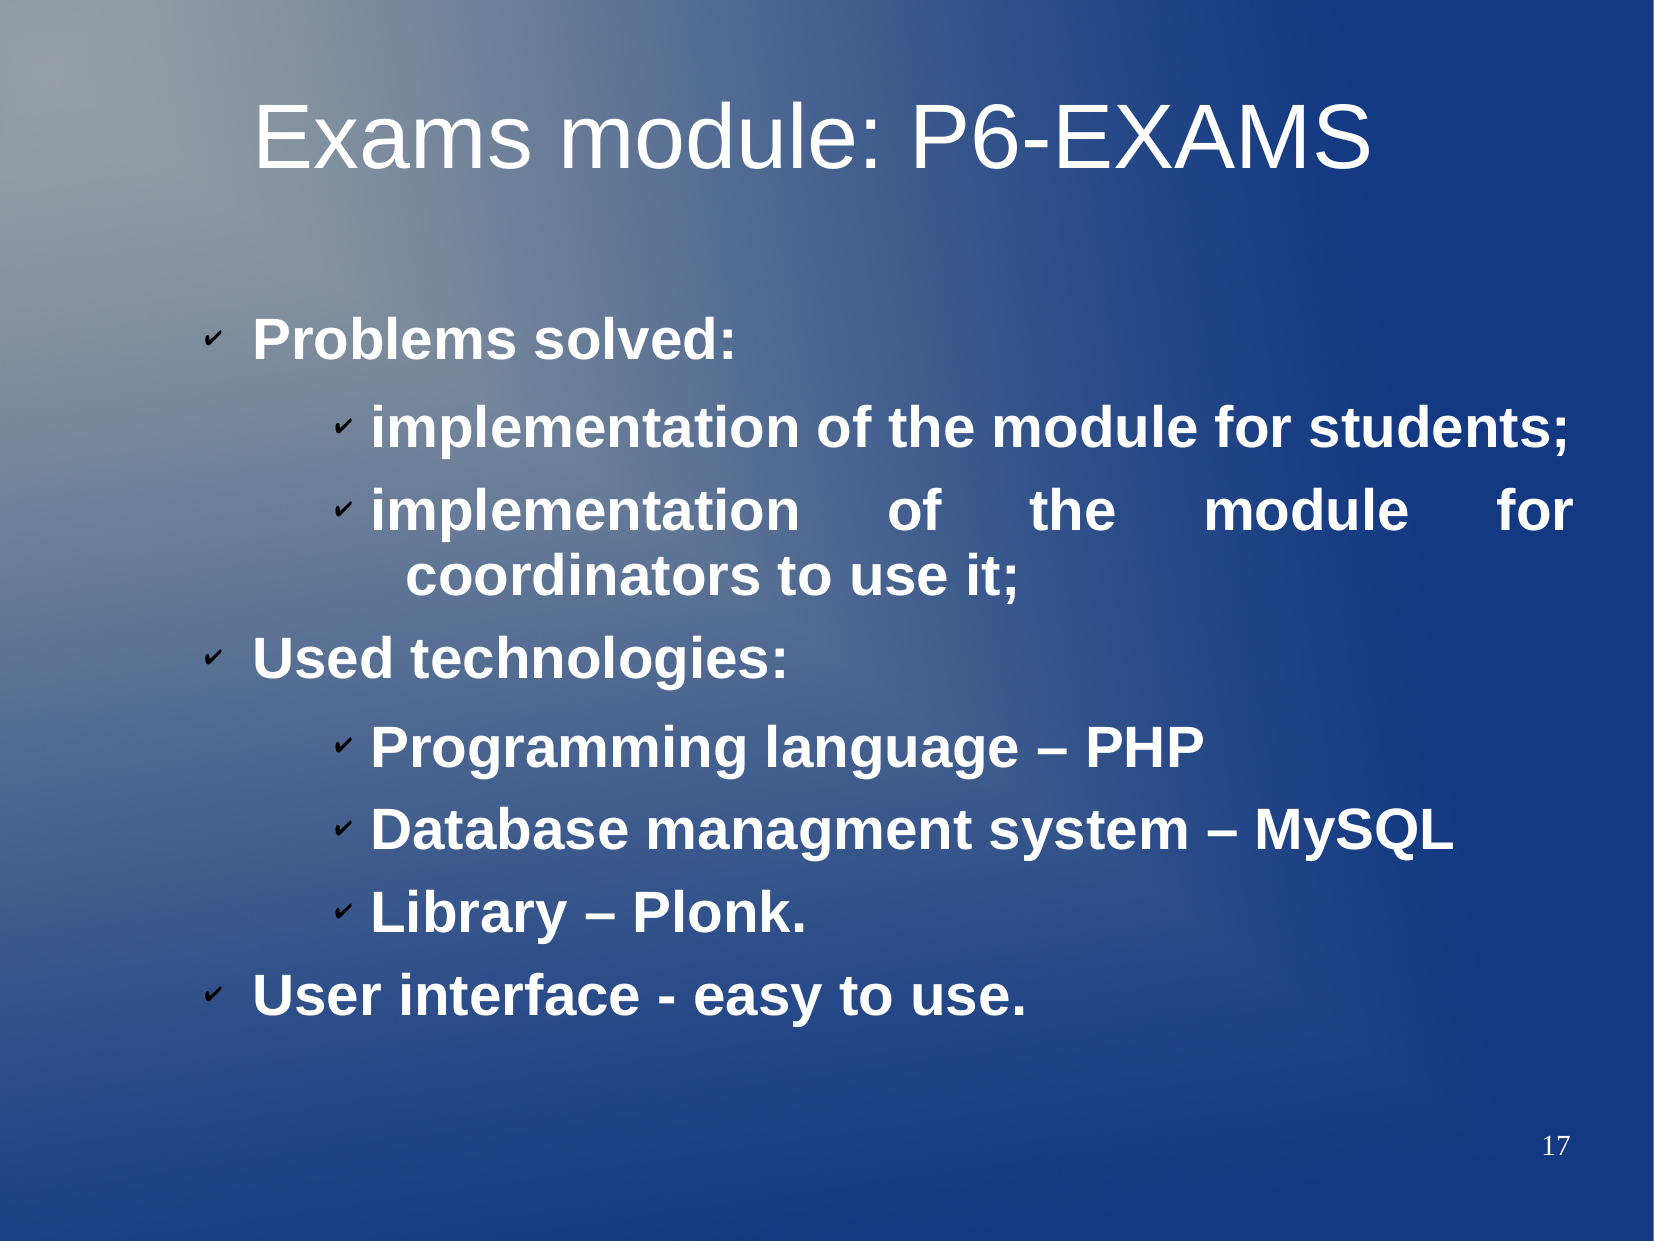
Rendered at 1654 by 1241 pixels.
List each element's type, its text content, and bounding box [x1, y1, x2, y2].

picture [0, 0, 1654, 1241]
list Problems solved: implementation of the module for students; implementation of the module for coordinators to use it; Used technologies: Programming language – PHP Database managment system – MySQL Library – Plonk. User interface - easy to use. [86, 306, 1576, 1126]
title Exams module: P6-EXAMS [82, 49, 1571, 226]
